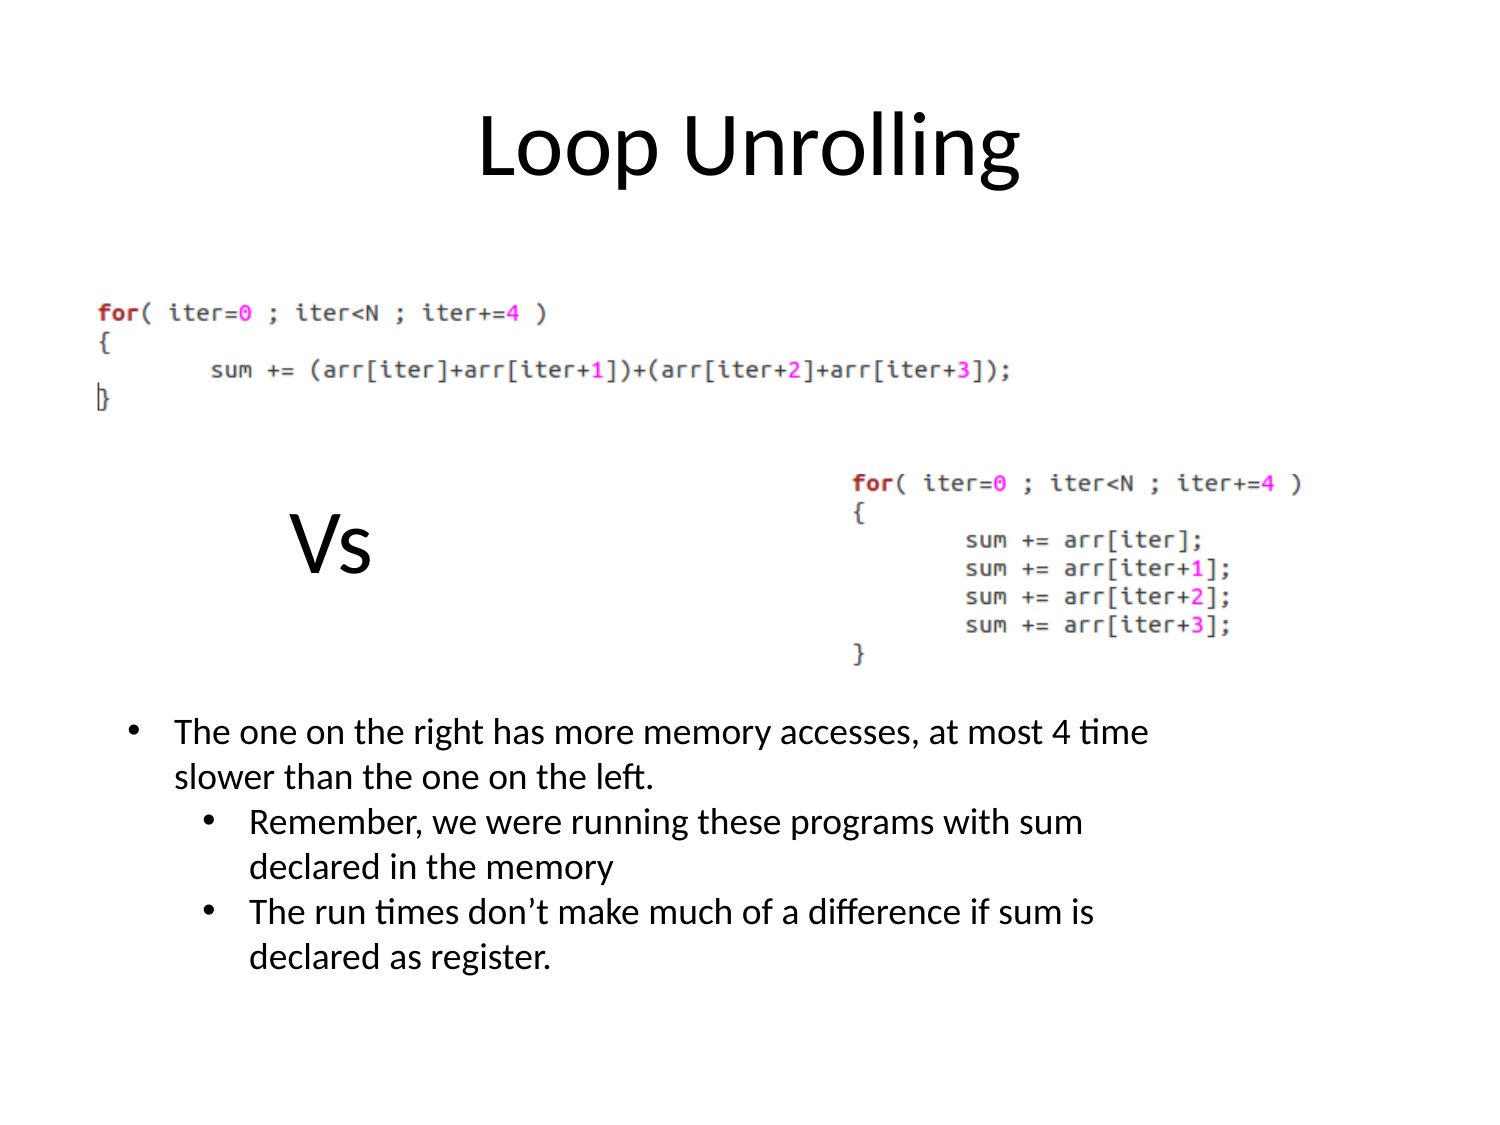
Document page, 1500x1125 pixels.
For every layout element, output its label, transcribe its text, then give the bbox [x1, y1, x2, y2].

text_box The one on the right has more memory accesses, at most 4 time slower than the one on the left. Remember, we were running these programs with sum declared in the memory The run times don’t make much of a difference if sum is declared as register. [112, 699, 1238, 1030]
title Loop Unrolling [75, 45, 1425, 233]
text_box Vs [274, 474, 500, 600]
picture [843, 474, 1313, 669]
picture [87, 299, 1021, 430]
